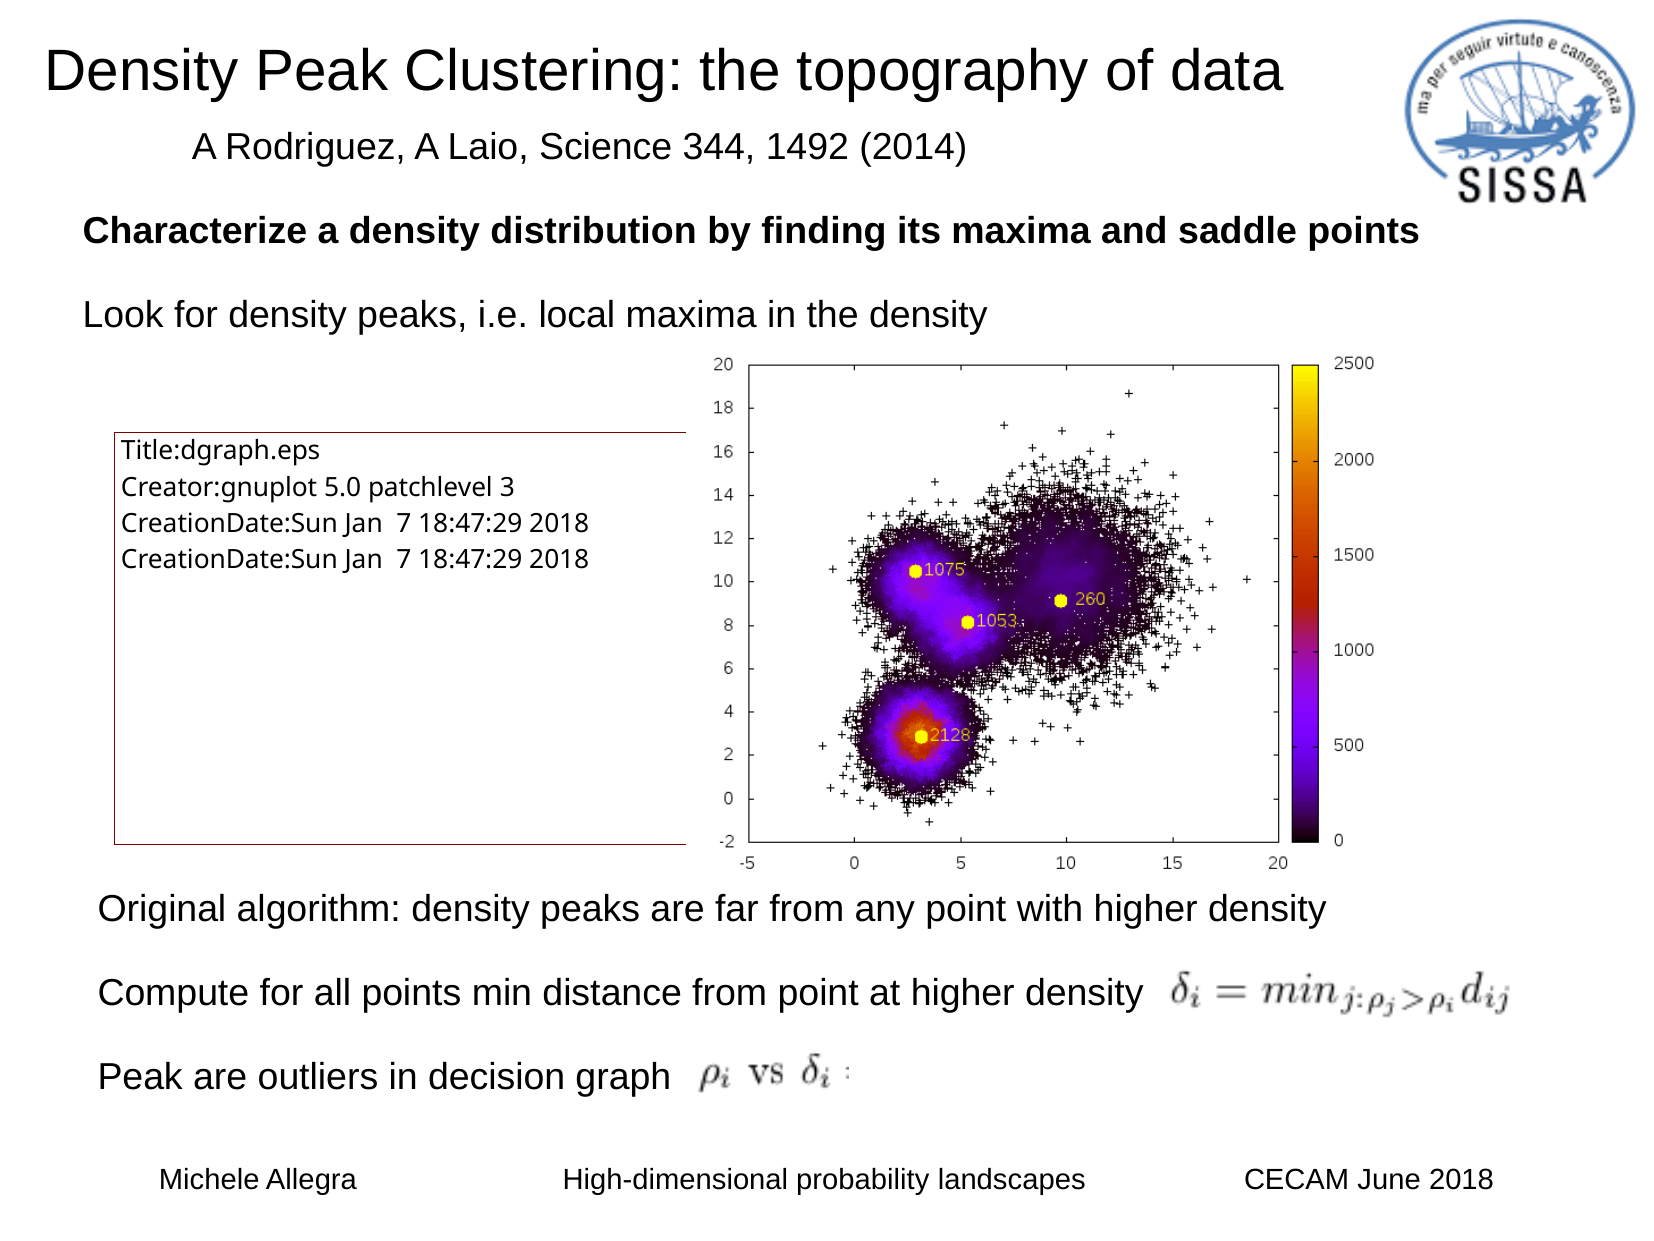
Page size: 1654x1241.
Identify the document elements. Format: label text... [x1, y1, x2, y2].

picture [112, 342, 1412, 886]
title Michele Allegra High-dimensional probability landscapes CECAM June 2018 [82, 1141, 1571, 1217]
picture [1391, 16, 1652, 207]
text_box Original algorithm: density peaks are far from any point with higher density Compute for all points min distance from point at higher density Peak are outliers in decision graph [82, 879, 1382, 1189]
title Density Peak Clustering: the topography of data [17, 37, 1329, 168]
subtitle Characterize a density distribution by finding its maxima and saddle points Look for density peaks, i.e. local maxima in the density [82, 167, 1571, 882]
picture [1166, 958, 1538, 1046]
picture [681, 1034, 849, 1123]
text_box A Rodriguez, A Laio, Science 344, 1492 (2014) [177, 118, 1111, 217]
